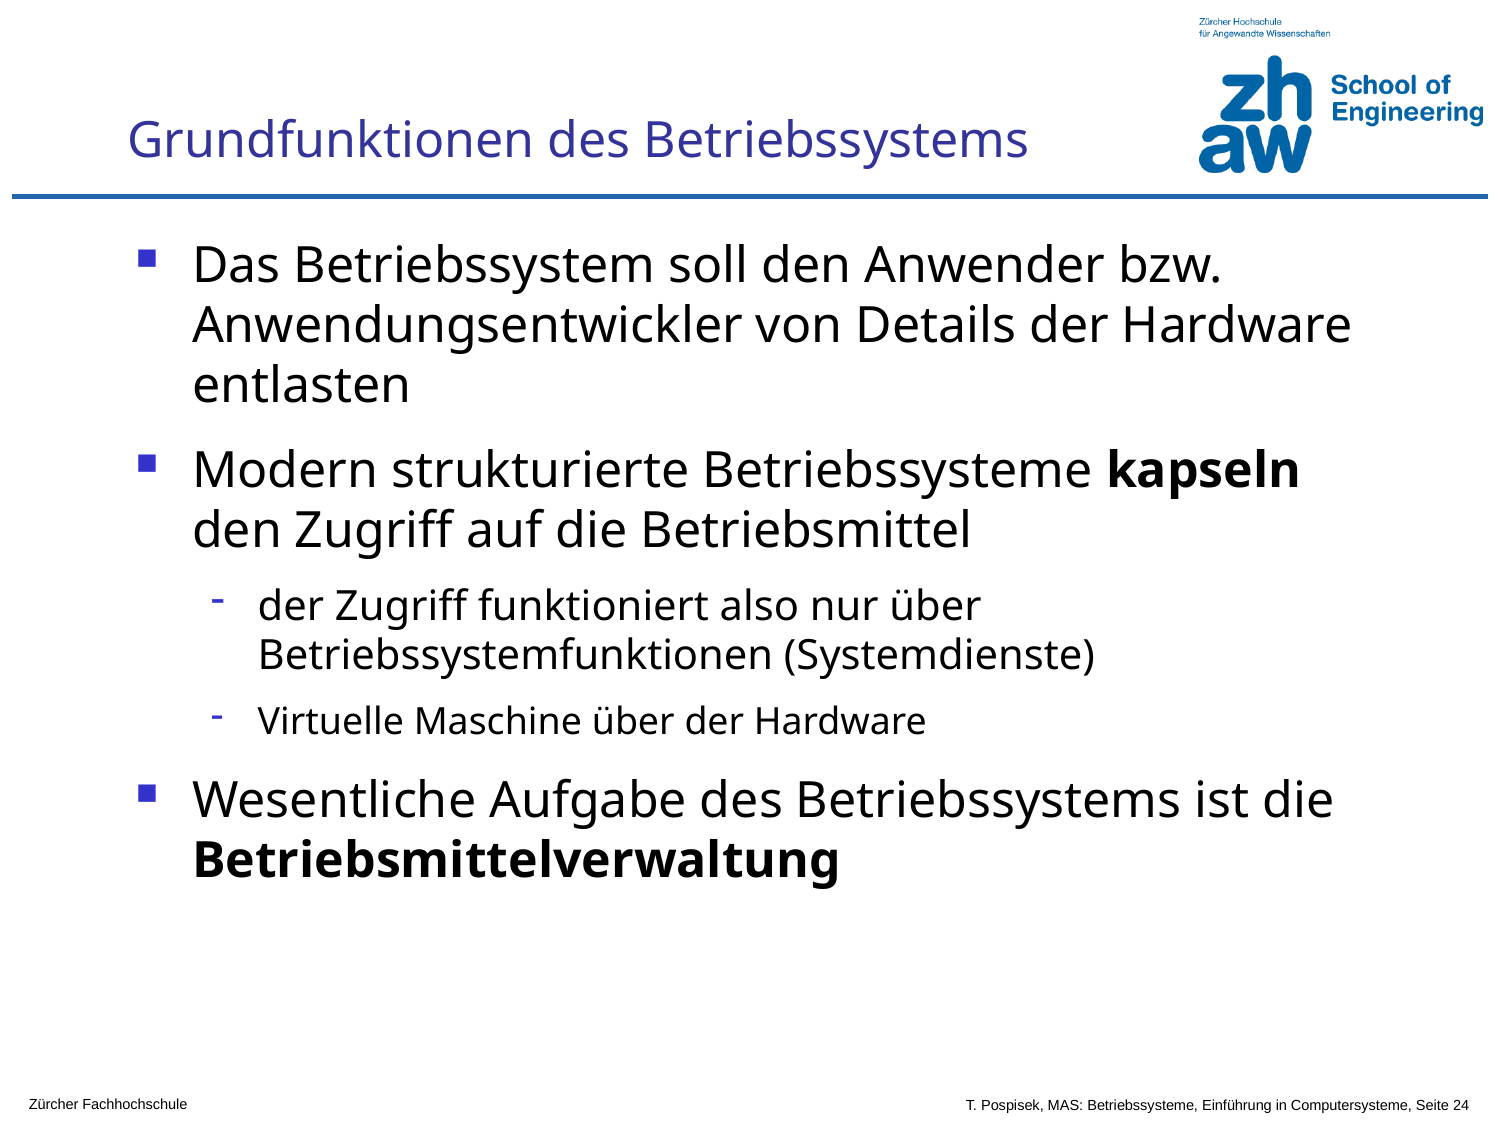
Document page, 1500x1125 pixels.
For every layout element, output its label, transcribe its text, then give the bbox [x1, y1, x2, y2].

list Das Betriebssystem soll den Anwender bzw. Anwendungsentwickler von Details der Hardware entlasten Modern strukturierte Betriebssysteme kapseln den Zugriff auf die Betriebsmittel der Zugriff funktioniert also nur über Betriebssystemfunktionen (Systemdienste) Virtuelle Maschine über der Hardware Wesentliche Aufgabe des Betriebssystems ist die Betriebsmittelverwaltung [120, 224, 1388, 1013]
title Grundfunktionen des Betriebssystems [112, 50, 1391, 175]
picture [1199, 18, 1483, 173]
